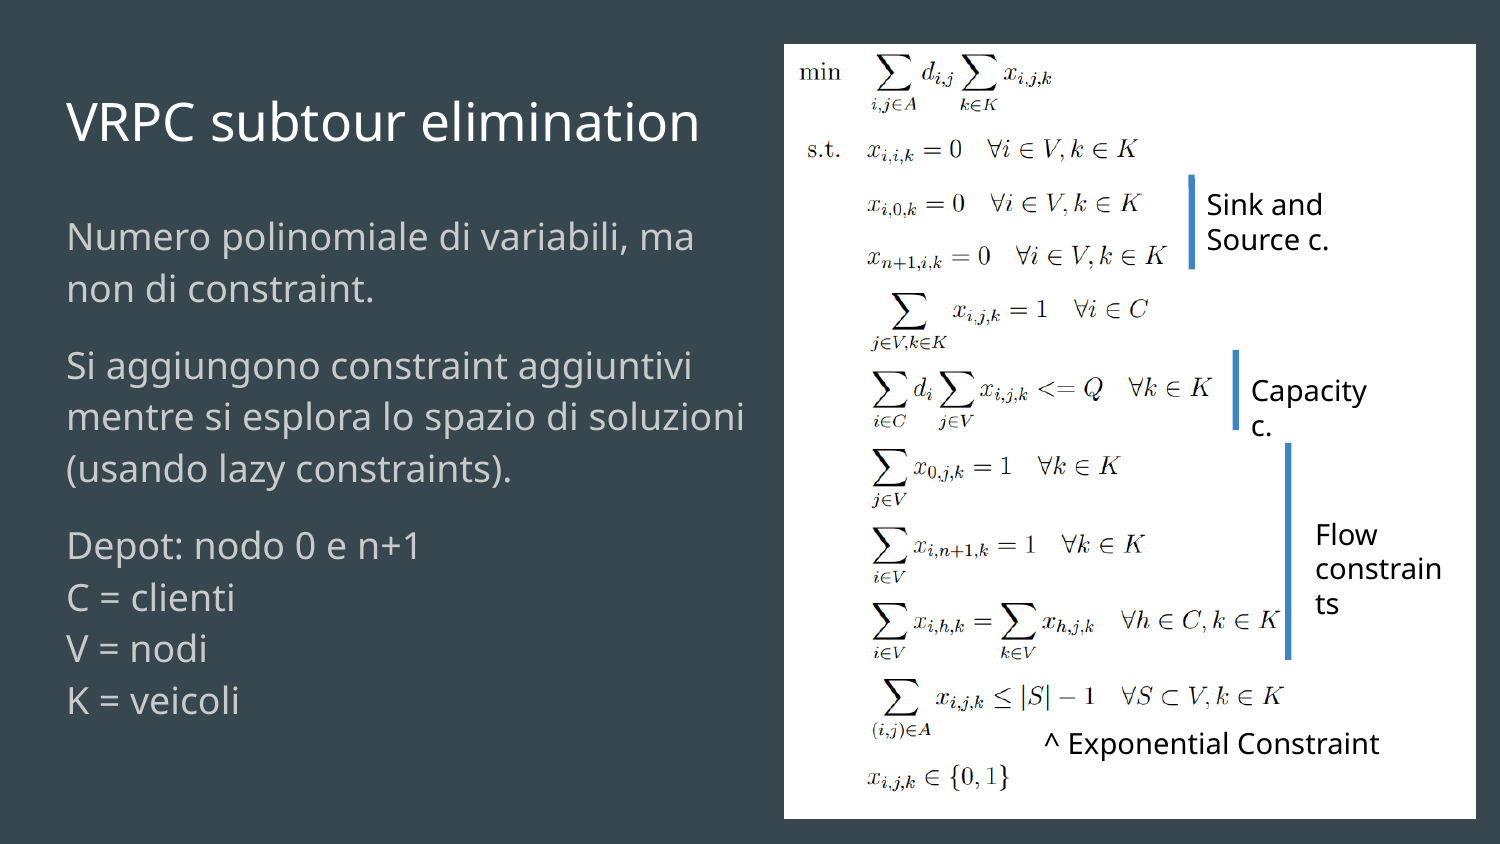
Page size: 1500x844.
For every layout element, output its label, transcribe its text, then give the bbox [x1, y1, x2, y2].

text_box Flow constraints [1300, 500, 1466, 636]
text_box Sink and Source c. [1191, 171, 1358, 272]
list Numero polinomiale di variabili, ma non di constraint. Si aggiungono constraint aggiuntivi mentre si esplora lo spazio di soluzioni (usando lazy constraints). Depot: nodo 0 e n+1 C = clienti V = nodi K = veicoli [51, 191, 768, 752]
picture [784, 44, 1476, 819]
text_box Capacity c. [1235, 357, 1402, 458]
text_box ^ Exponential Constraint [1028, 710, 1466, 776]
title VRPC subtour elimination [51, 72, 784, 167]
